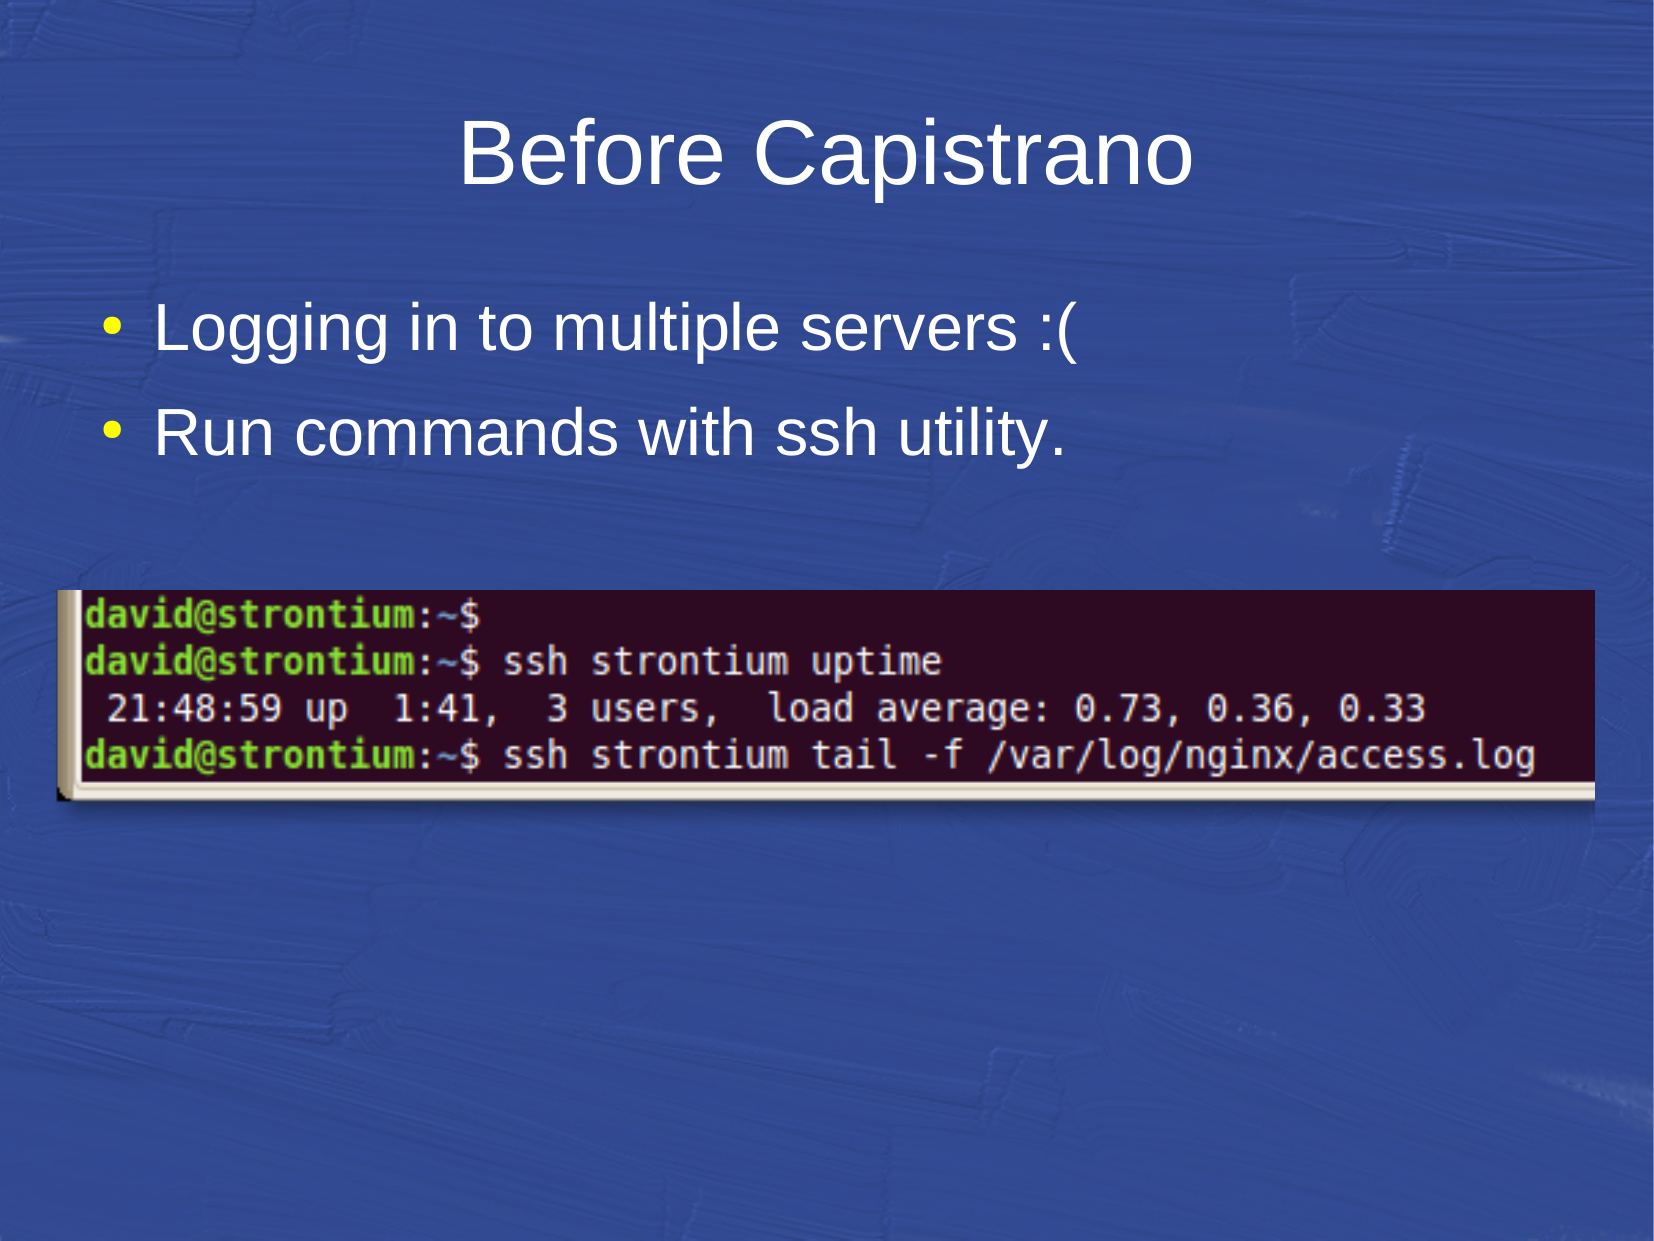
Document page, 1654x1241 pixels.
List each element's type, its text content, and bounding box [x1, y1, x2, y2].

title Before Capistrano [82, 56, 1571, 250]
picture [0, 0, 1654, 1241]
list Logging in to multiple servers :( Run commands with ssh utility. [82, 290, 1571, 590]
